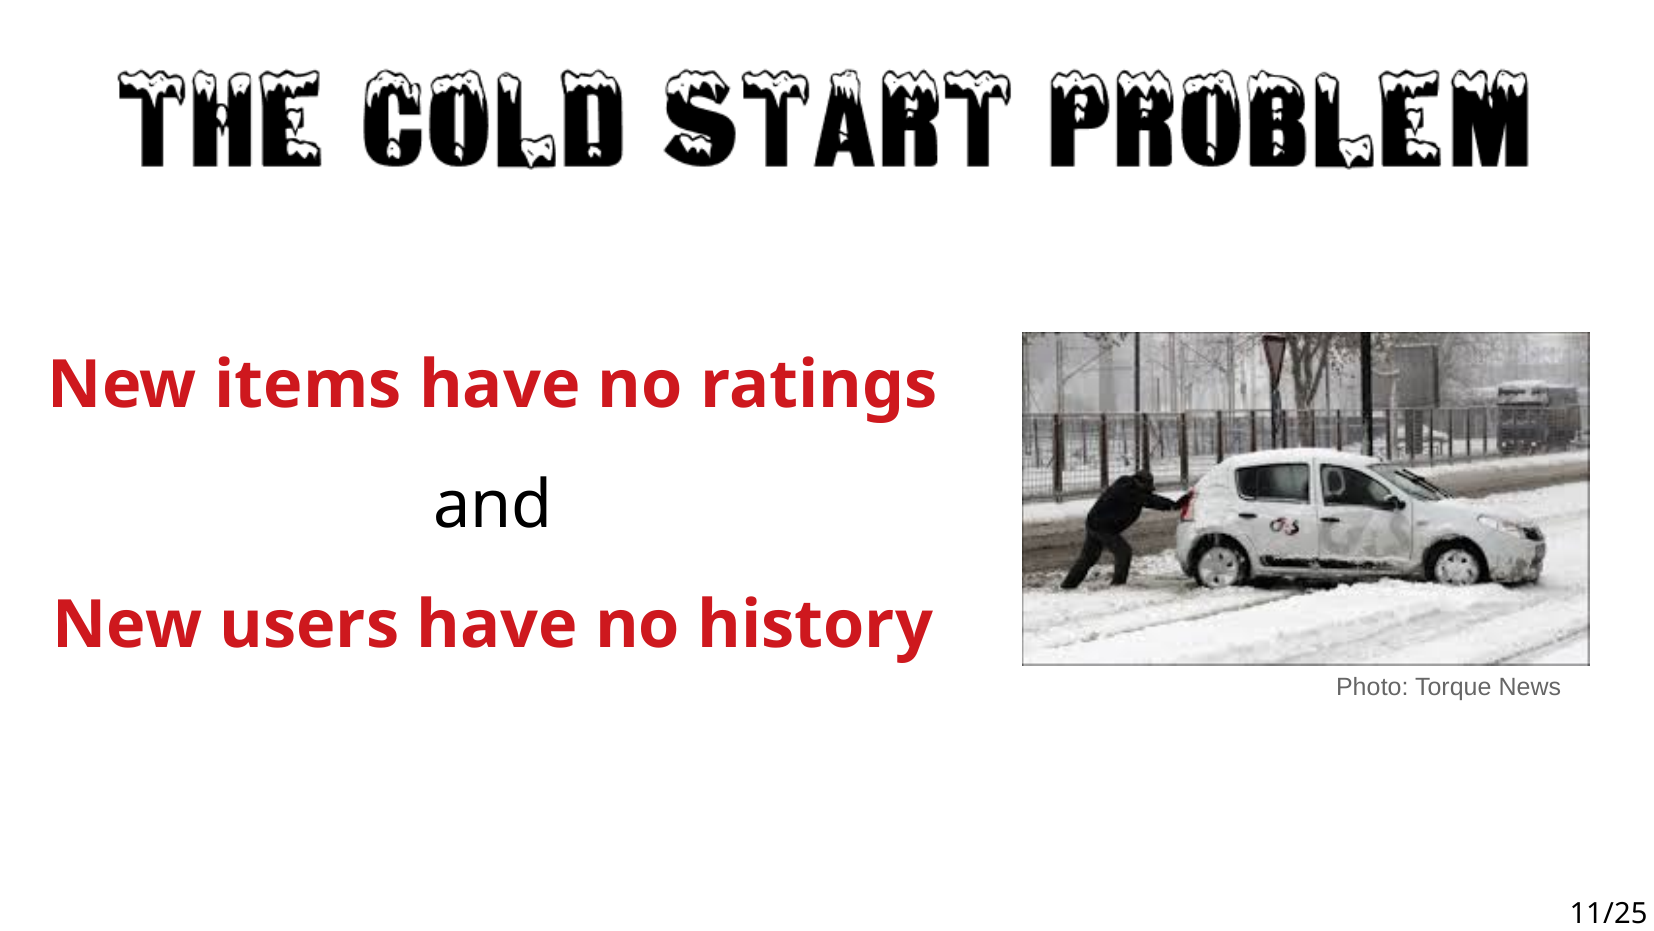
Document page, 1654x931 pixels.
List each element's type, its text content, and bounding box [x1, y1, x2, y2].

list New items have no ratings and New users have no history [29, 335, 957, 672]
picture [1022, 332, 1590, 666]
picture [115, 66, 1549, 181]
text_box Photo: Torque News [1183, 665, 1584, 709]
